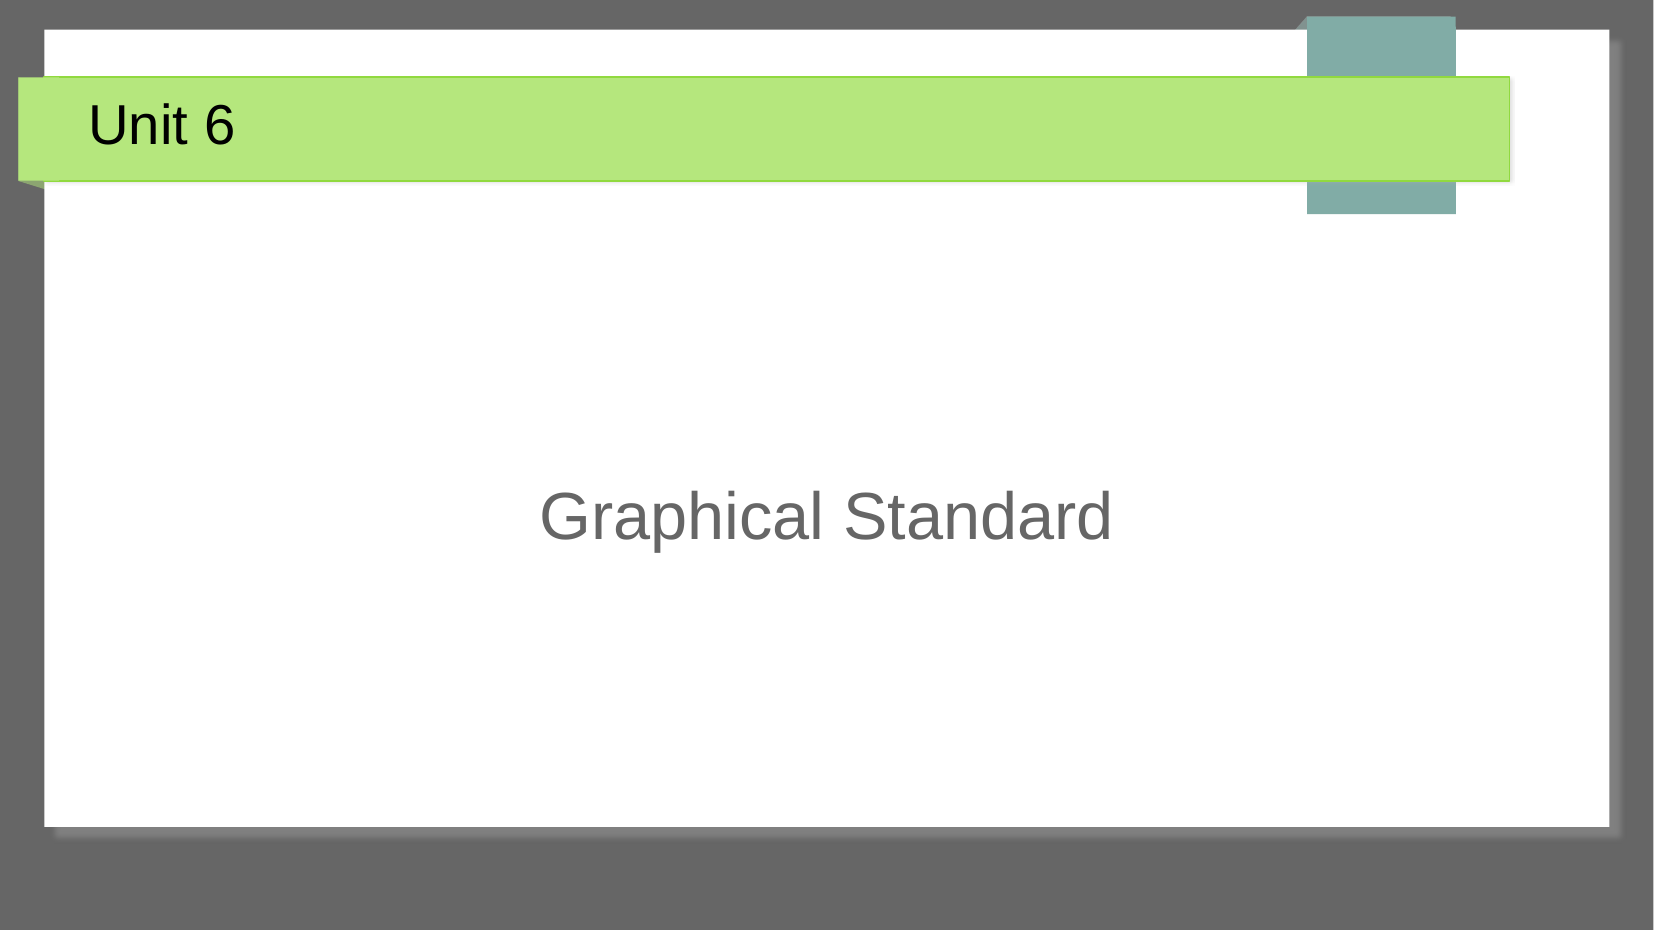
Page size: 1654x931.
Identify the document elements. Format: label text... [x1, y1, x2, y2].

title Unit 6 [88, 73, 1506, 178]
subtitle Graphical Standard [88, 221, 1565, 813]
